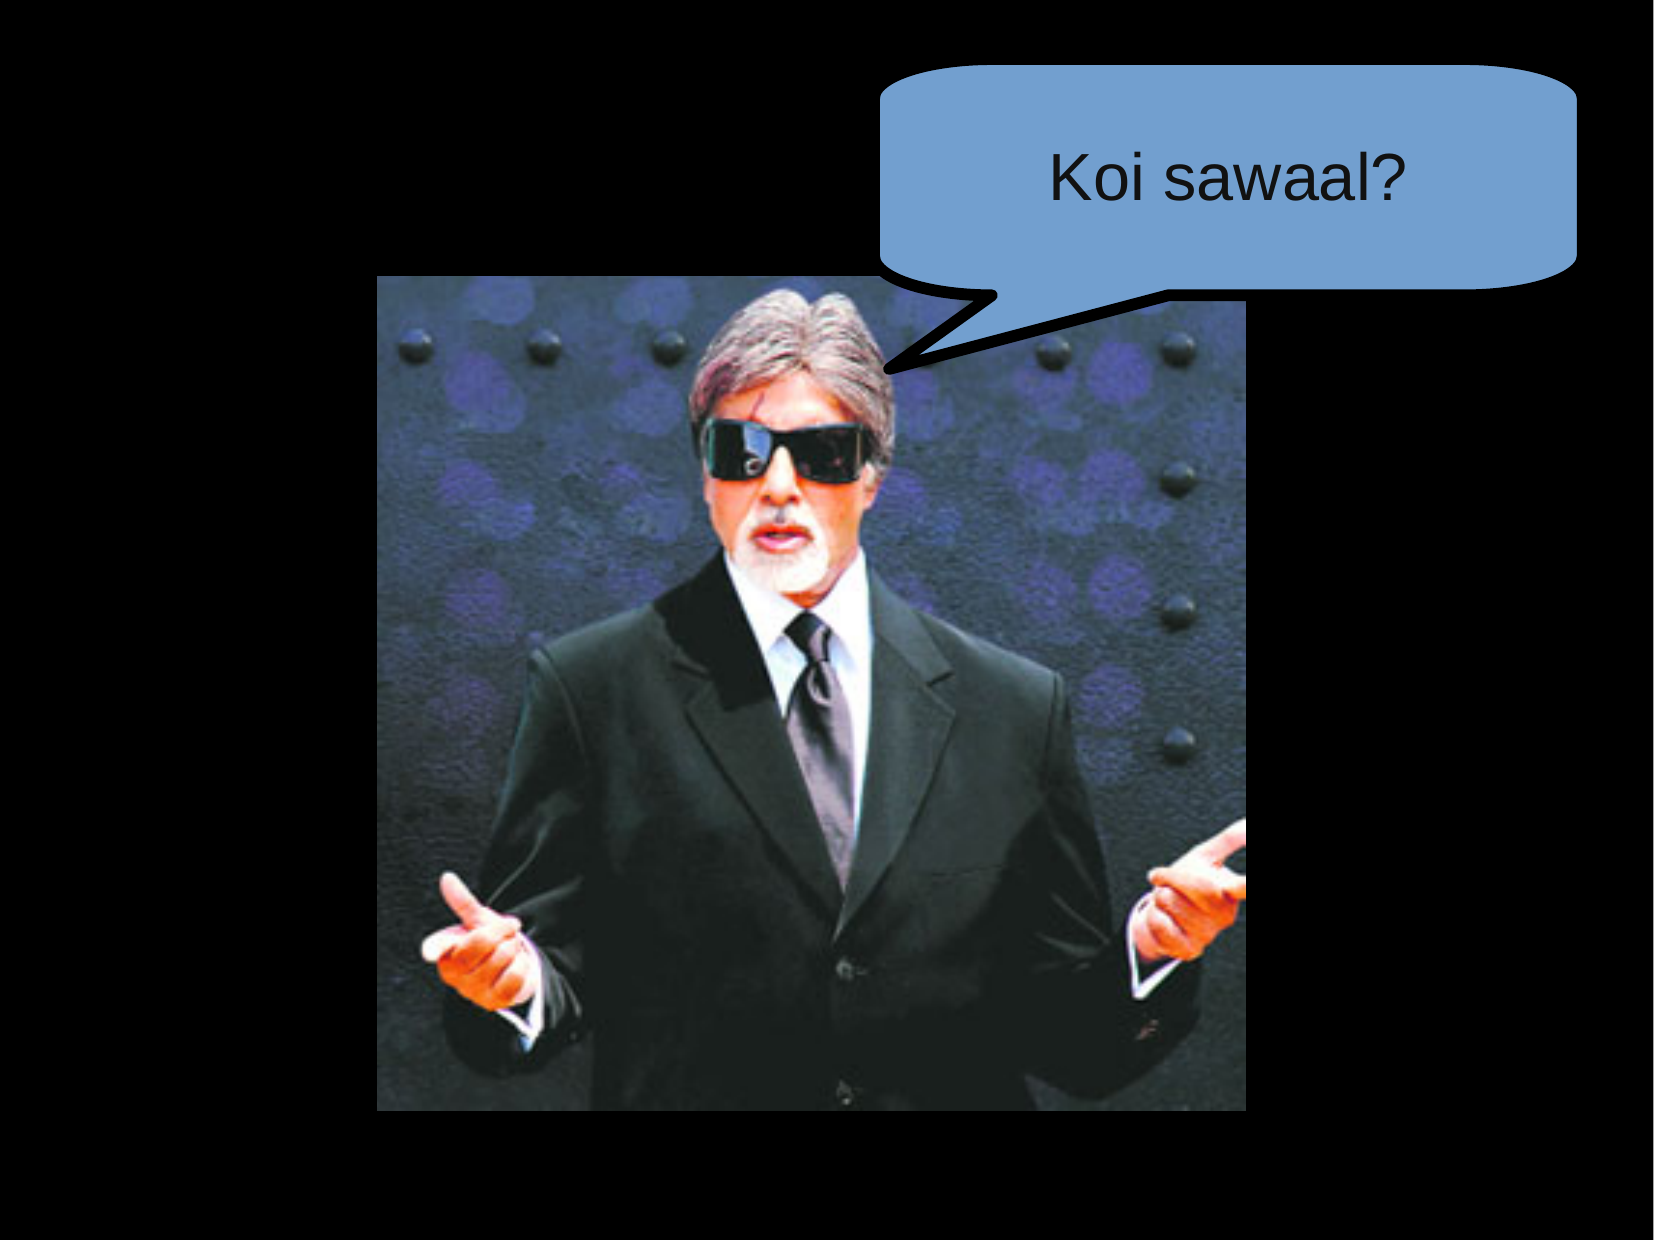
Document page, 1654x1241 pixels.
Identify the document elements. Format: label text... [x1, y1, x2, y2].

picture [377, 276, 1246, 1111]
text_box Koi sawaal? [874, 59, 1583, 369]
